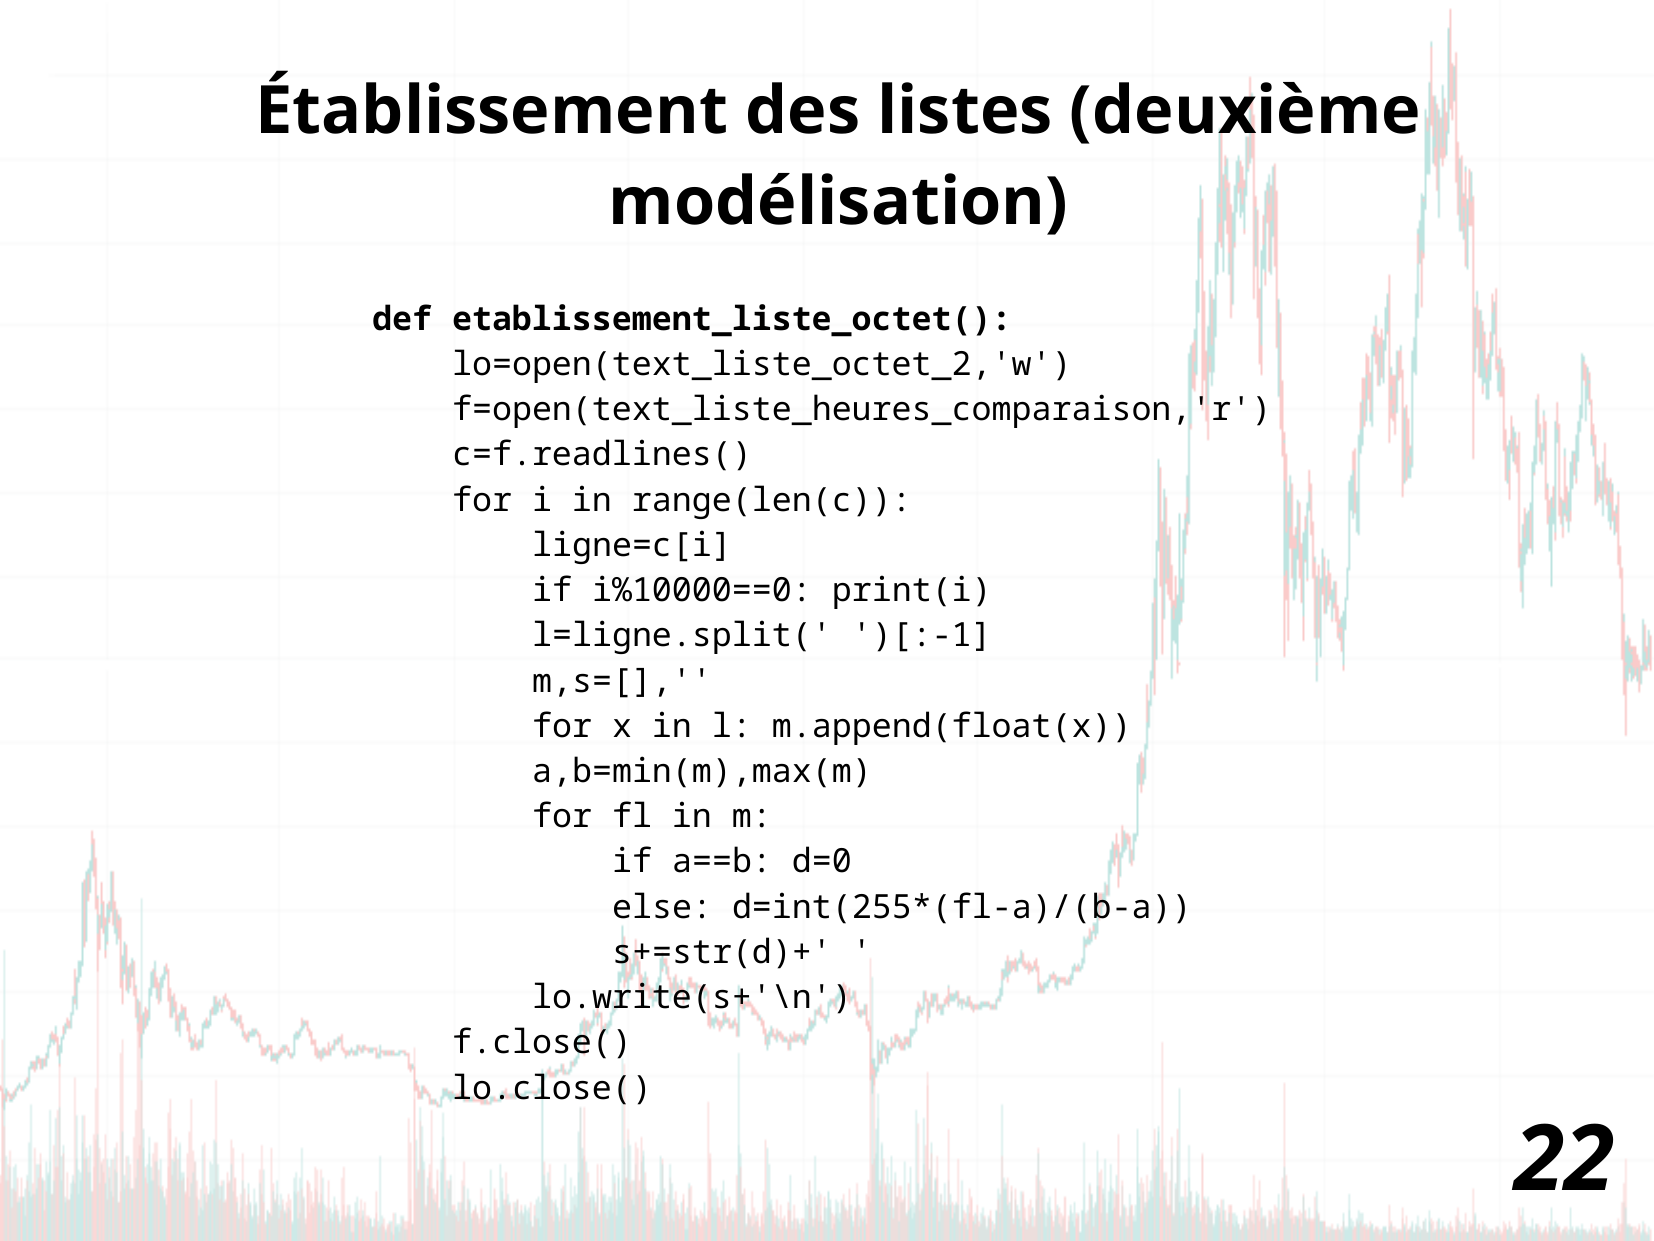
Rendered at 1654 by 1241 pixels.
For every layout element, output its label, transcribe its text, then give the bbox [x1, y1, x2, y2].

text_box 22 [1476, 1085, 1654, 1241]
picture [0, 0, 1654, 1241]
title Établissement des listes (deuxième modélisation) [82, 49, 1595, 257]
text_box def etablissement_liste_octet(): lo=open(text_liste_octet_2,'w') f=open(text_liste_heures_comparaison,'r') c=f.readlines() for i in range(len(c)): ligne=c[i] if i%10000==0: print(i) l=ligne.split(' ')[:-1] m,s=[],'' for x in l: m.append(float(x)) a,b=min(m),max(m) for fl in m: if a==b: d=0 else: d=int(255*(fl-a)/(b-a)) s+=str(d)+' ' lo.write(s+'\n') f.close() lo.close() [372, 294, 1654, 1241]
